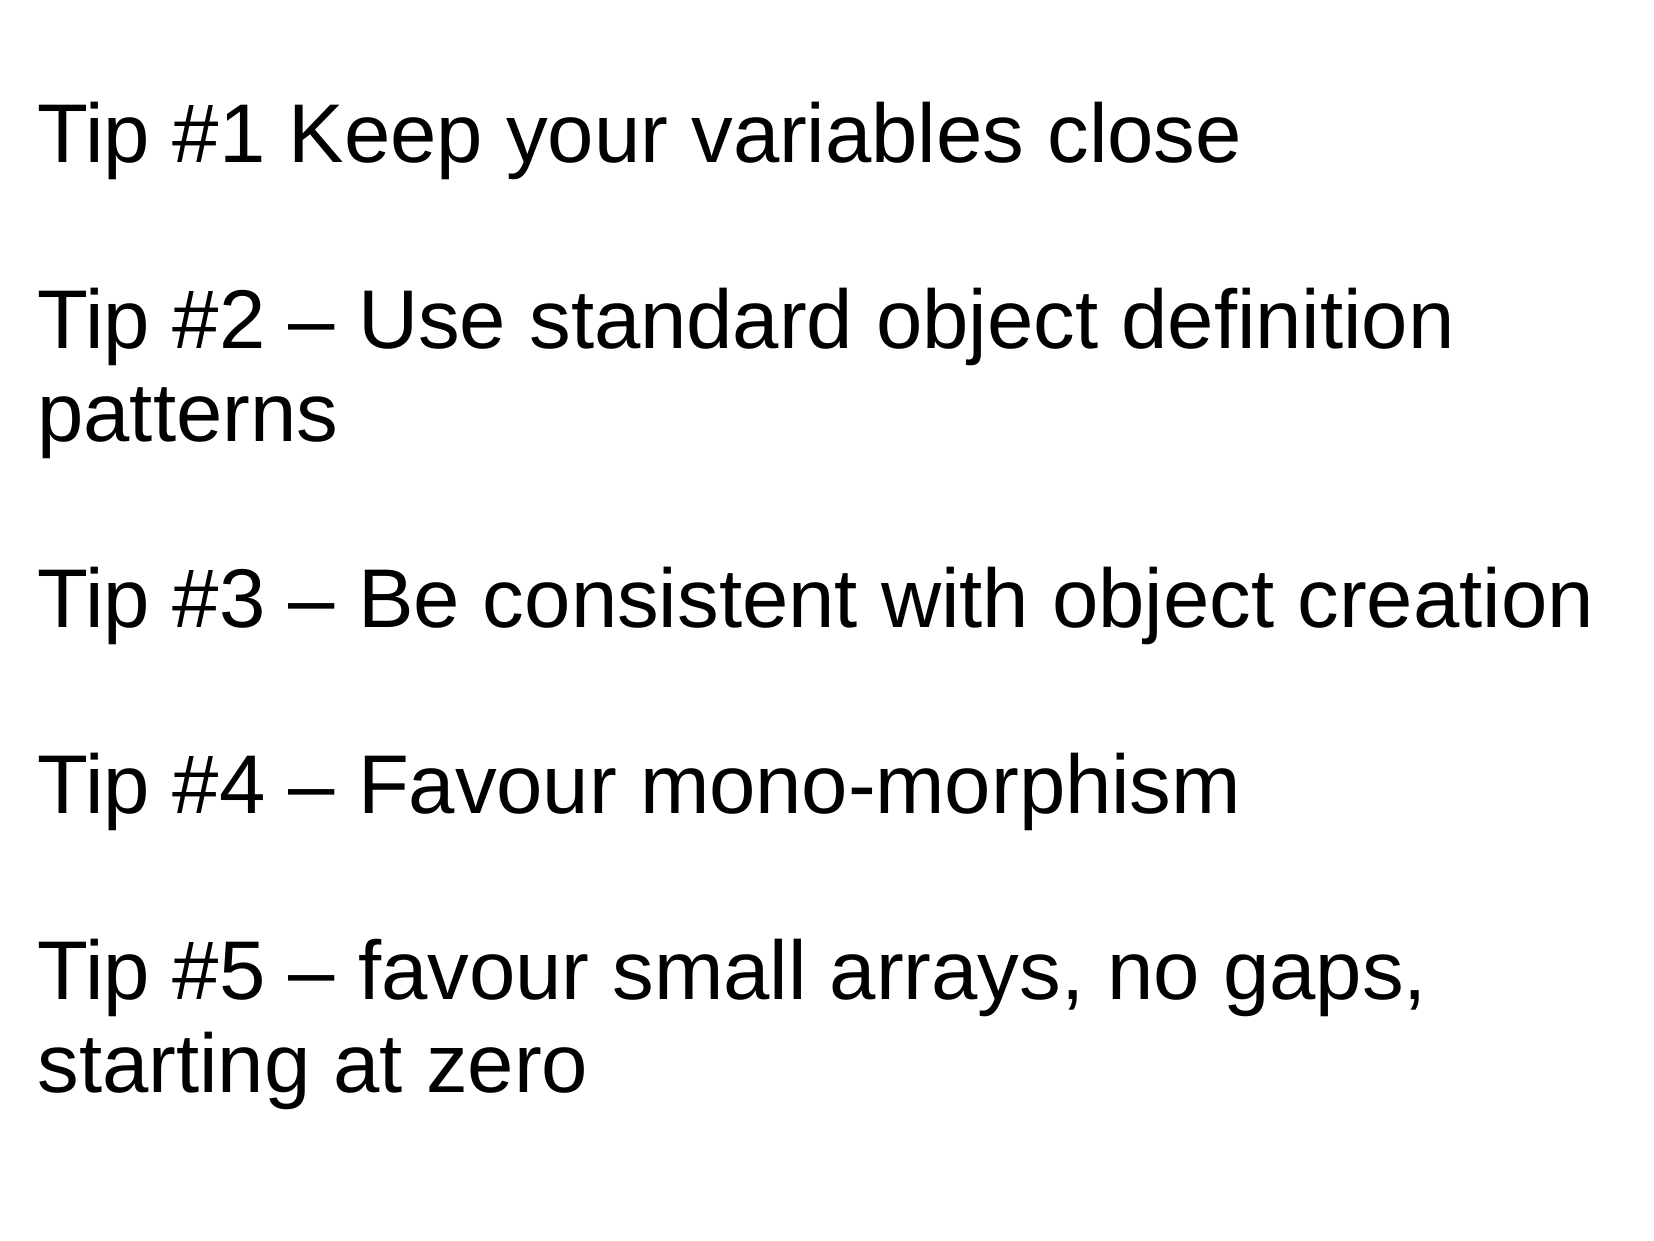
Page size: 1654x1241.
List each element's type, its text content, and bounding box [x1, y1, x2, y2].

text_box Tip #1 Keep your variables close Tip #2 – Use standard object definition patterns Tip #3 – Be consistent with object creation Tip #4 – Favour mono-morphism Tip #5 – favour small arrays, no gaps, starting at zero [37, 87, 1630, 1111]
